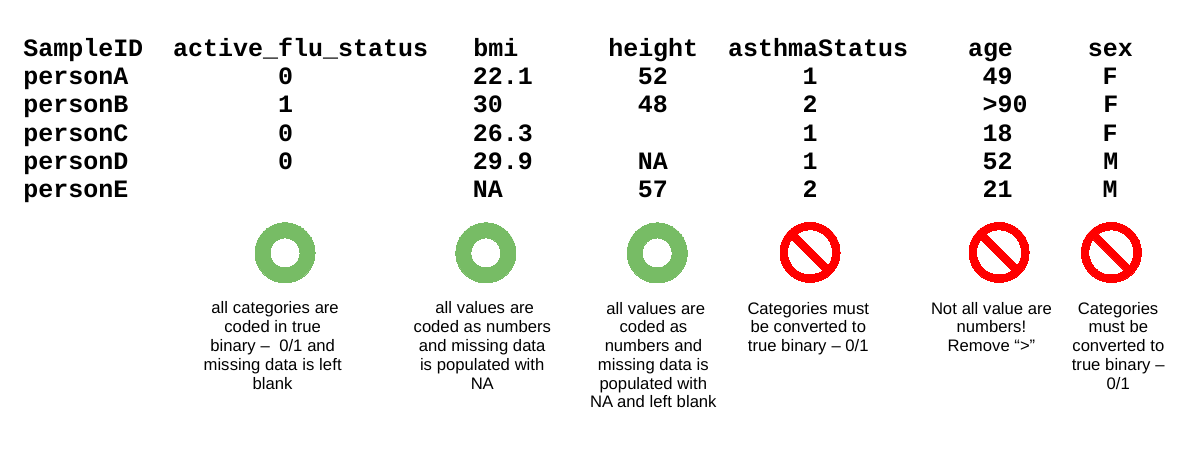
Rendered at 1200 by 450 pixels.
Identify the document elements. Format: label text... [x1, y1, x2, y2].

text_box all values are coded as numbers and missing data is populated with NA [398, 291, 567, 401]
text_box [627, 222, 688, 283]
text_box [969, 222, 1030, 283]
text_box all categories are coded in true binary – 0/1 and missing data is left blank [185, 291, 361, 401]
text_box [255, 222, 316, 283]
text_box Not all value are numbers! Remove “>” [911, 291, 1047, 363]
text_box SampleID active_flu_status bmi height asthmaStatus age sex personA 0 22.1 52 1 49 F personB 1 30 48 2 >90 F personC 0 26.3 1 18 F personD 0 29.9 NA 1 52 M personE NA 57 2 21 M [8, 28, 1200, 217]
text_box [780, 222, 841, 283]
text_box [455, 222, 516, 283]
text_box all values are coded as numbers and missing data is populated with NA and left blank [575, 291, 732, 419]
text_box Categories must be converted to true binary – 0/1 [728, 291, 889, 363]
text_box Categories must be converted to true binary – 0/1 [1047, 291, 1190, 401]
text_box [1081, 222, 1142, 283]
